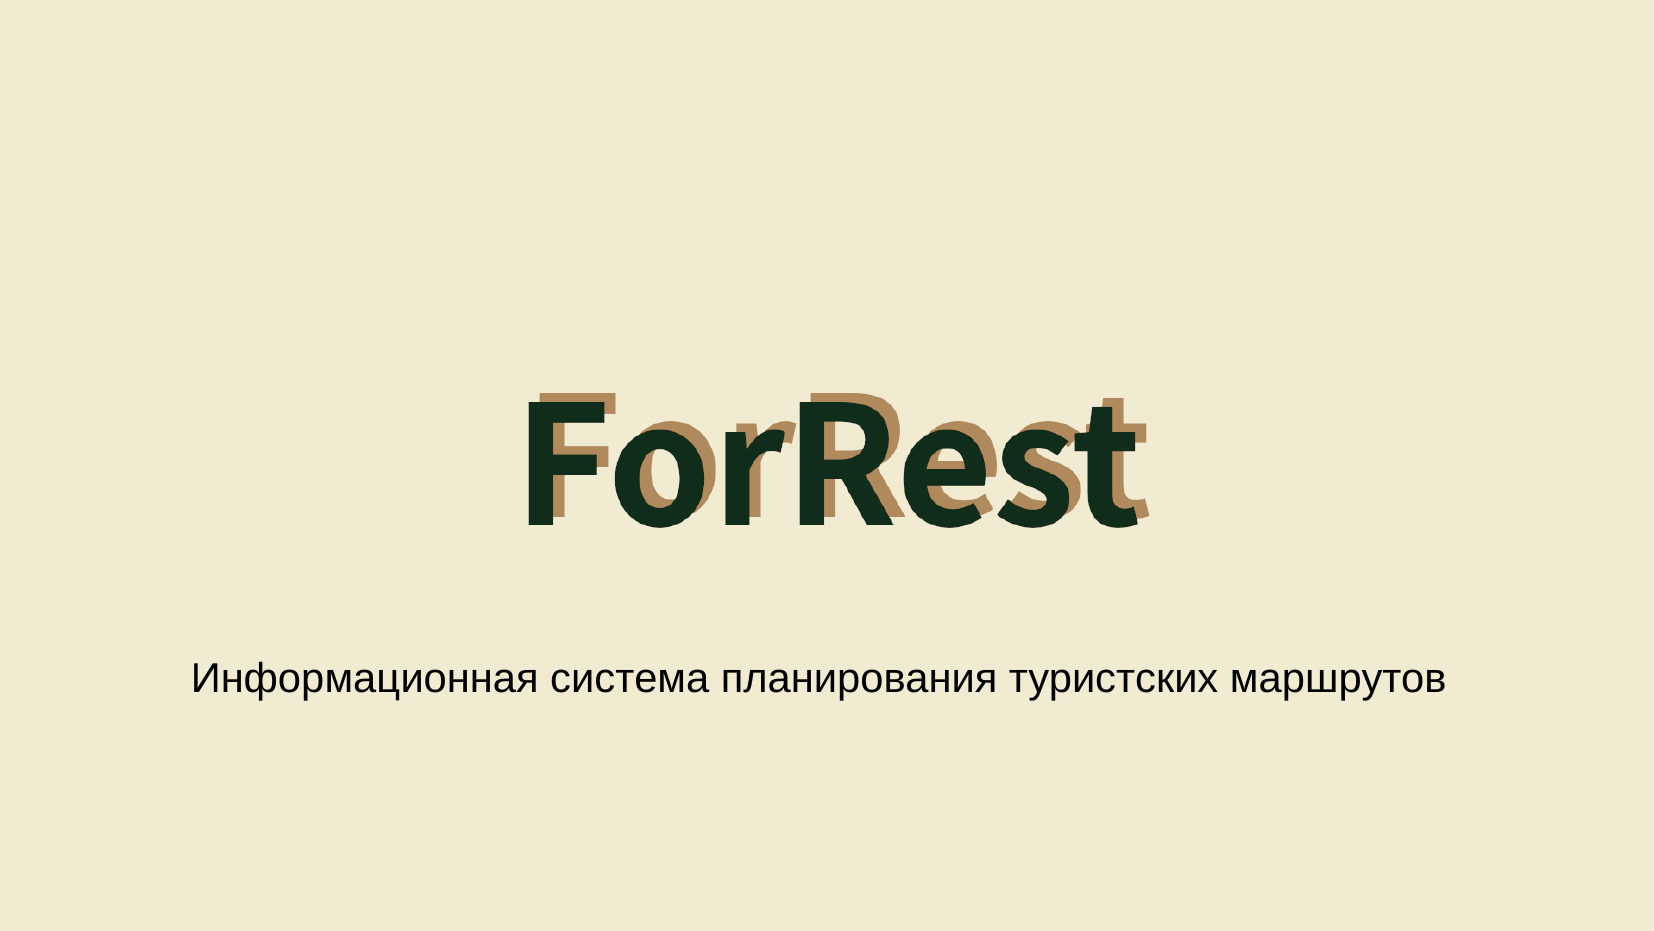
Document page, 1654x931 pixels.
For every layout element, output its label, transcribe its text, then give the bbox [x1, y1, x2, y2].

subtitle Информационная система планирования туристских маршрутов [75, 600, 1564, 758]
picture [0, 0, 1654, 931]
